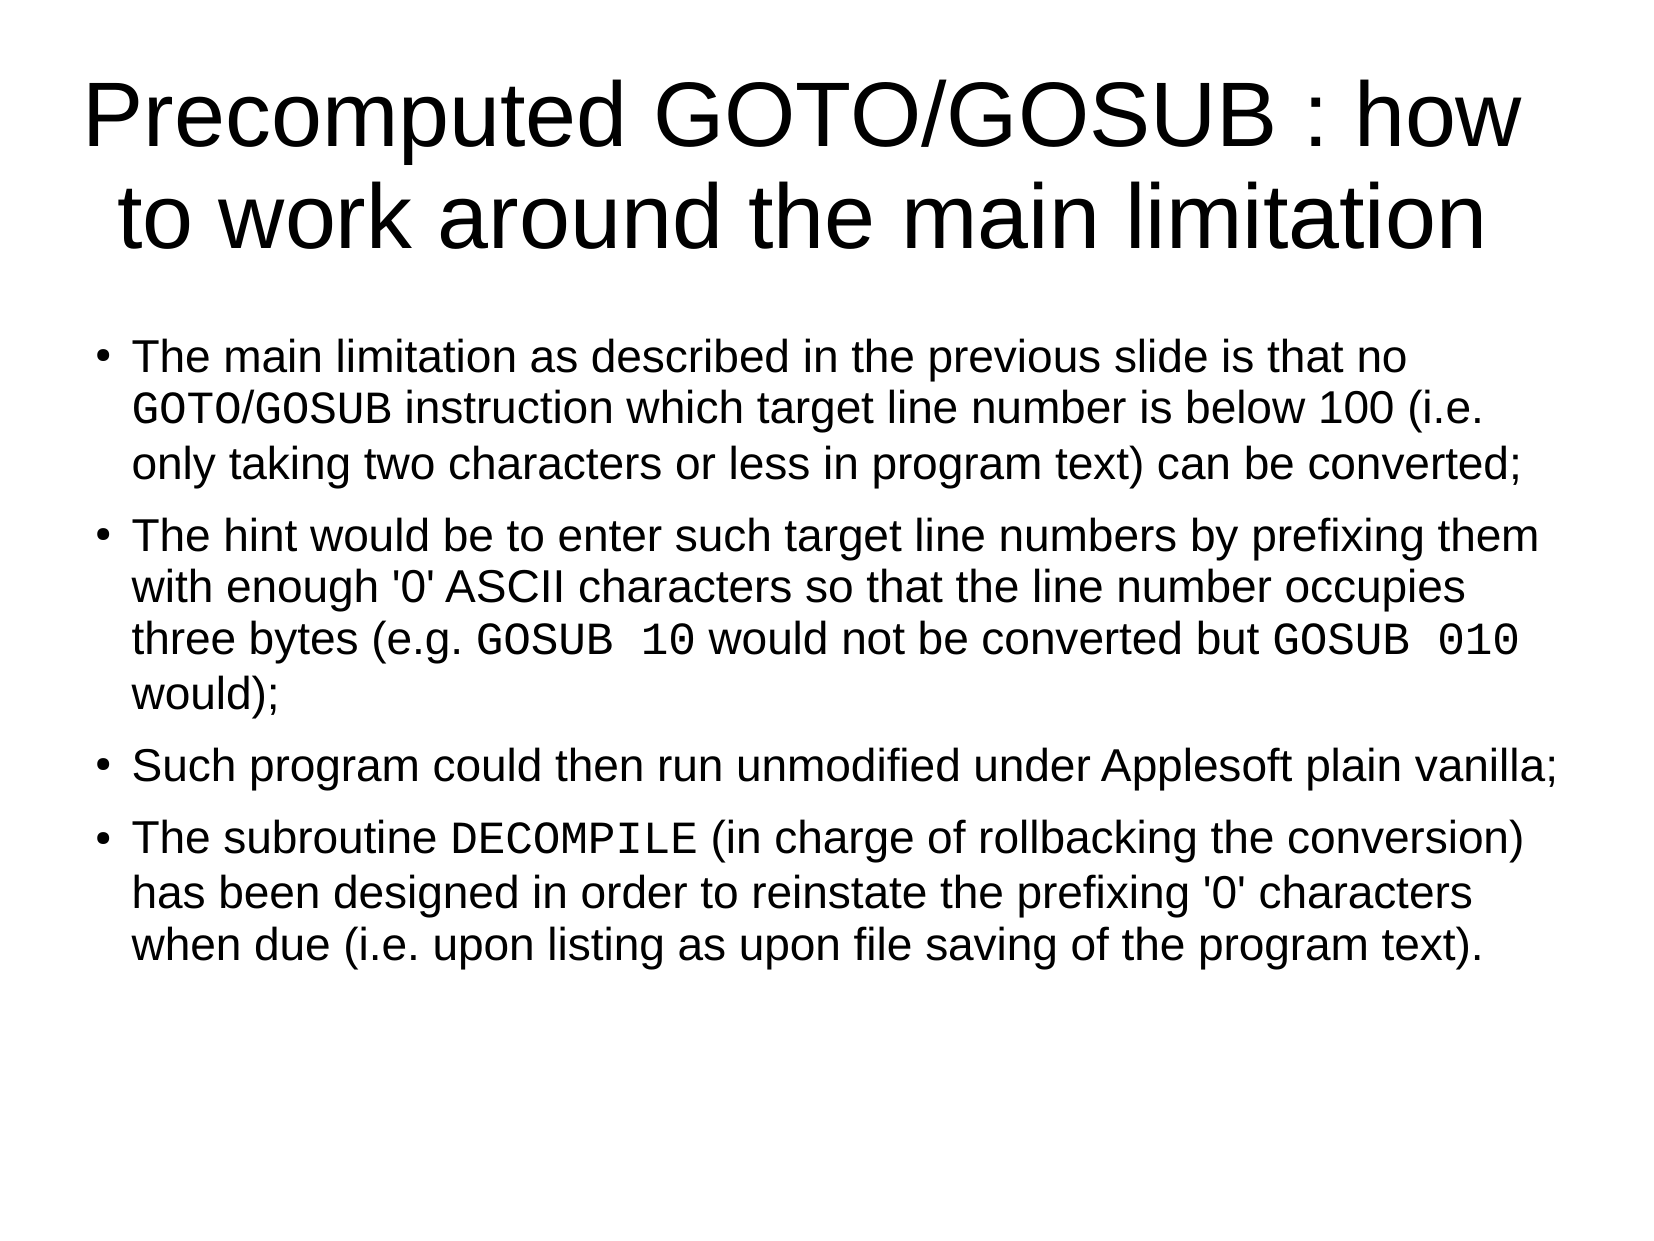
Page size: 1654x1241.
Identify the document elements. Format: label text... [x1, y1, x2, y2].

title Precomputed GOTO/GOSUB : how to work around the main limitation [59, 62, 1548, 270]
list The main limitation as described in the previous slide is that no GOTO/GOSUB instruction which target line number is below 100 (i.e. only taking two characters or less in program text) can be converted; The hint would be to enter such target line numbers by prefixing them with enough '0' ASCII characters so that the line number occupies three bytes (e.g. GOSUB 10 would not be converted but GOSUB 010 would); Such program could then run unmodified under Applesoft plain vanilla; The subroutine DECOMPILE (in charge of rollbacking the conversion) has been designed in order to reinstate the prefixing '0' characters when due (i.e. upon listing as upon file saving of the program text). [82, 330, 1571, 1010]
